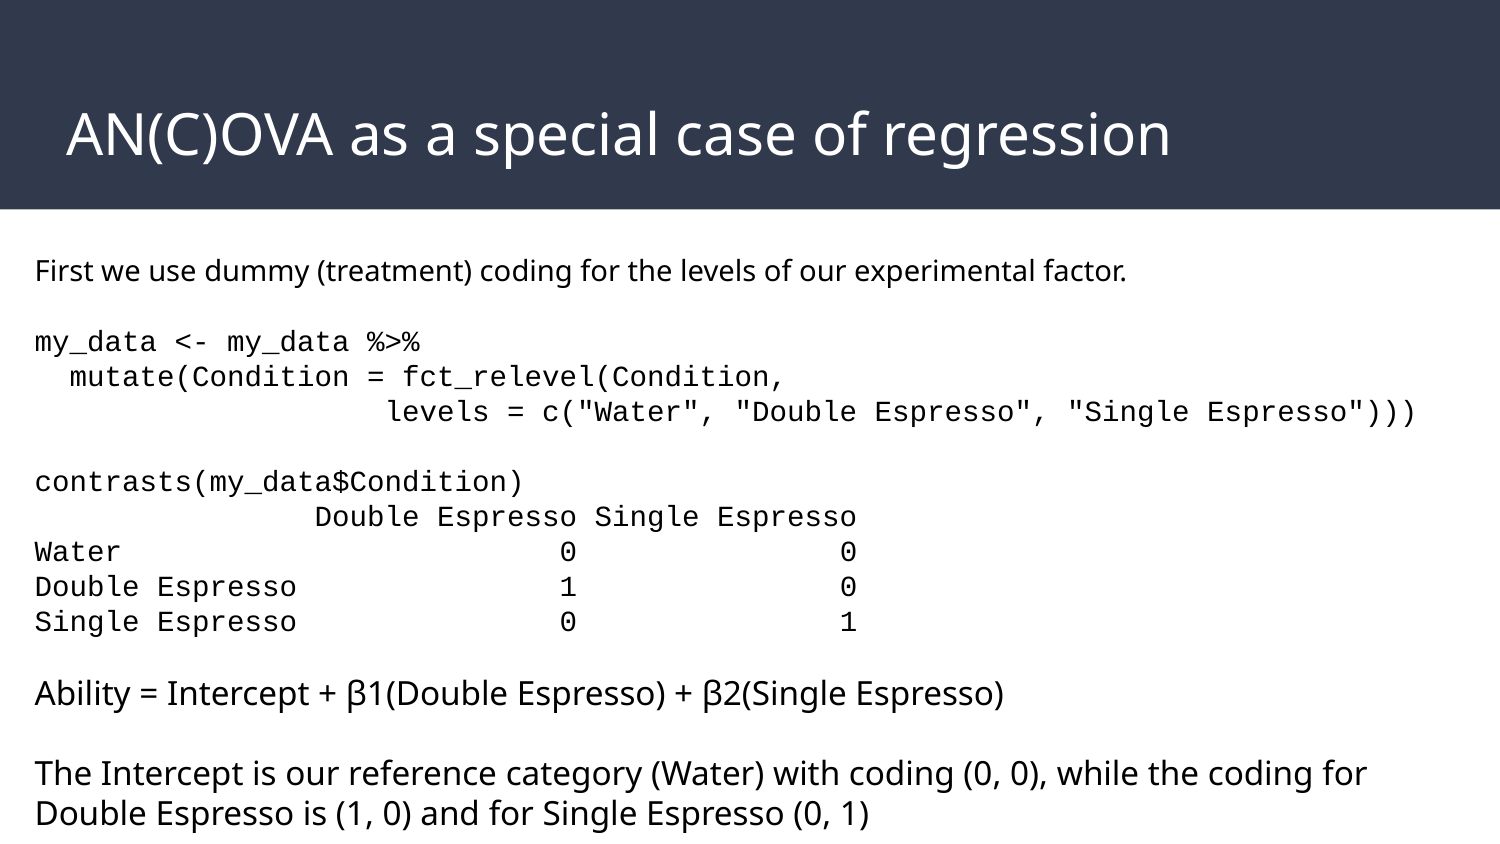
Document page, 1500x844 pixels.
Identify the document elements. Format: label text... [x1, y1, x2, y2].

title AN(C)OVA as a special case of regression [51, 82, 1449, 185]
text_box First we use dummy (treatment) coding for the levels of our experimental factor. my_data <- my_data %>% mutate(Condition = fct_relevel(Condition, levels = c("Water", "Double Espresso", "Single Espresso"))) contrasts(my_data$Condition) Double Espresso Single Espresso Water 0 0 Double Espresso 1 0 Single Espresso 0 1 Ability = Intercept + β1(Double Espresso) + β2(Single Espresso) The Intercept is our reference category (Water) with coding (0, 0), while the coding for Double Espresso is (1, 0) and for Single Espresso (0, 1) [19, 237, 1475, 456]
